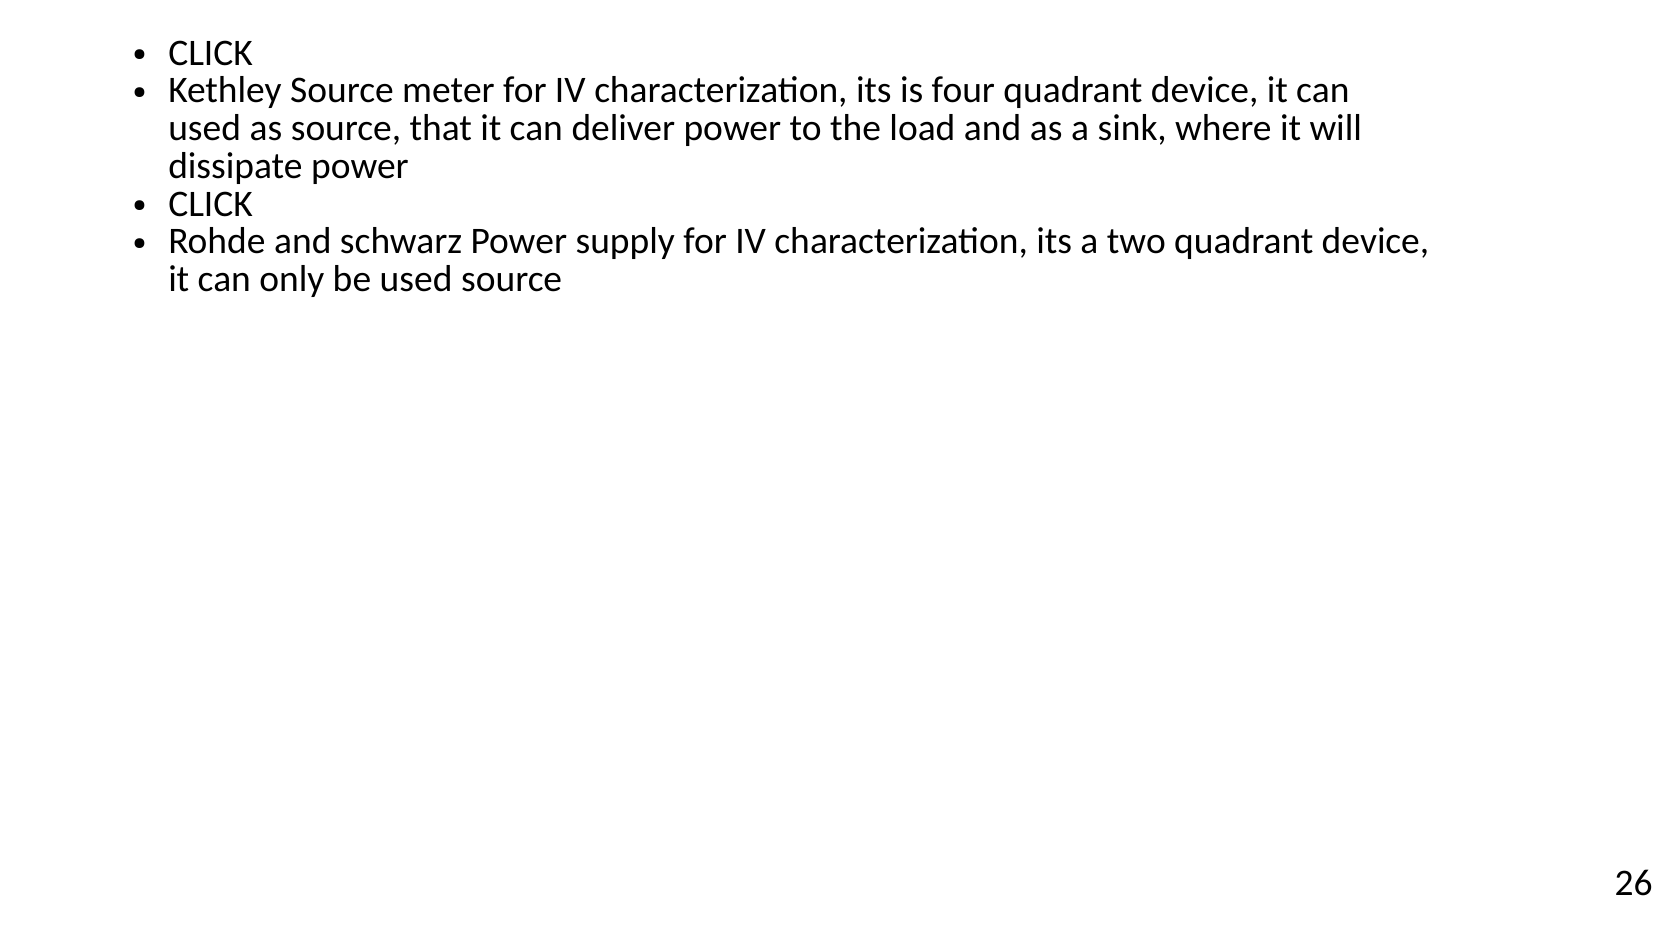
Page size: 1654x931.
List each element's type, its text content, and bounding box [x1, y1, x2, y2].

text_box <number> [1479, 860, 1654, 931]
text_box CLICK Kethley Source meter for IV characterization, its is four quadrant device, it can used as source, that it can deliver power to the load and as a sink, where it will dissipate power CLICK Rohde and schwarz Power supply for IV characterization, its a two quadrant device, it can only be used source [118, 29, 1447, 309]
